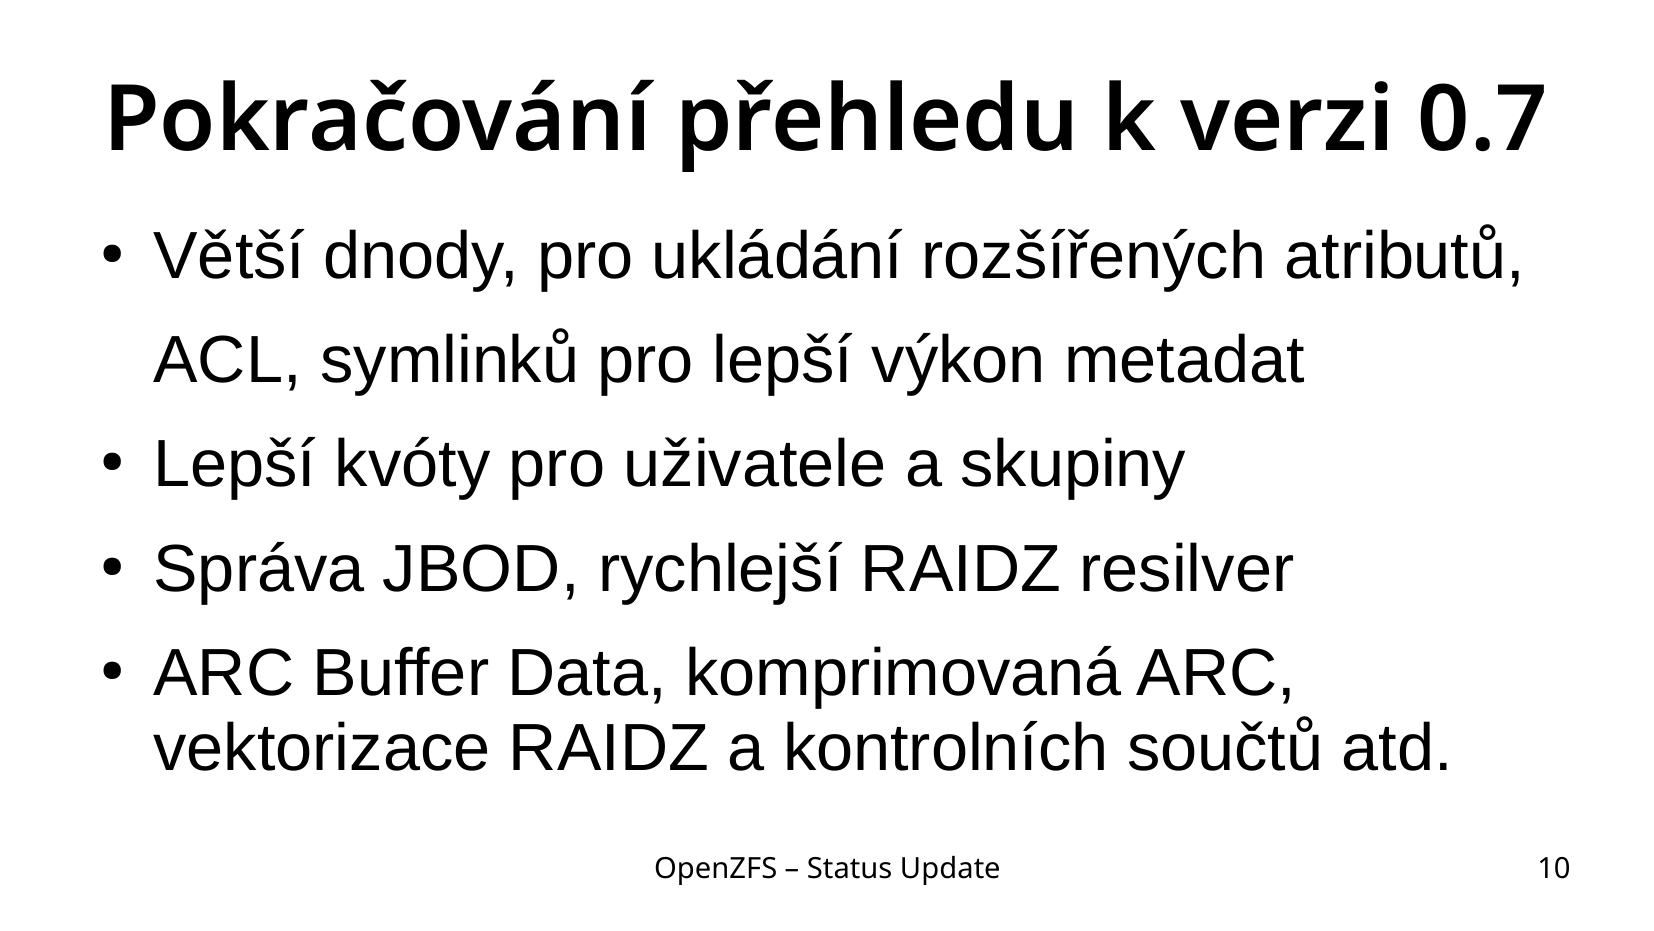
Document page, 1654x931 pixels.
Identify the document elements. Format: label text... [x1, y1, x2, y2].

title Pokračování přehledu k verzi 0.7 [82, 37, 1571, 193]
list Větší dnody, pro ukládání rozšířených atributů, ACL, symlinků pro lepší výkon metadat Lepší kvóty pro uživatele a skupiny Správa JBOD, rychlejší RAIDZ resilver ARC Buffer Data, komprimovaná ARC, vektorizace RAIDZ a kontrolních součtů atd. [82, 217, 1571, 826]
